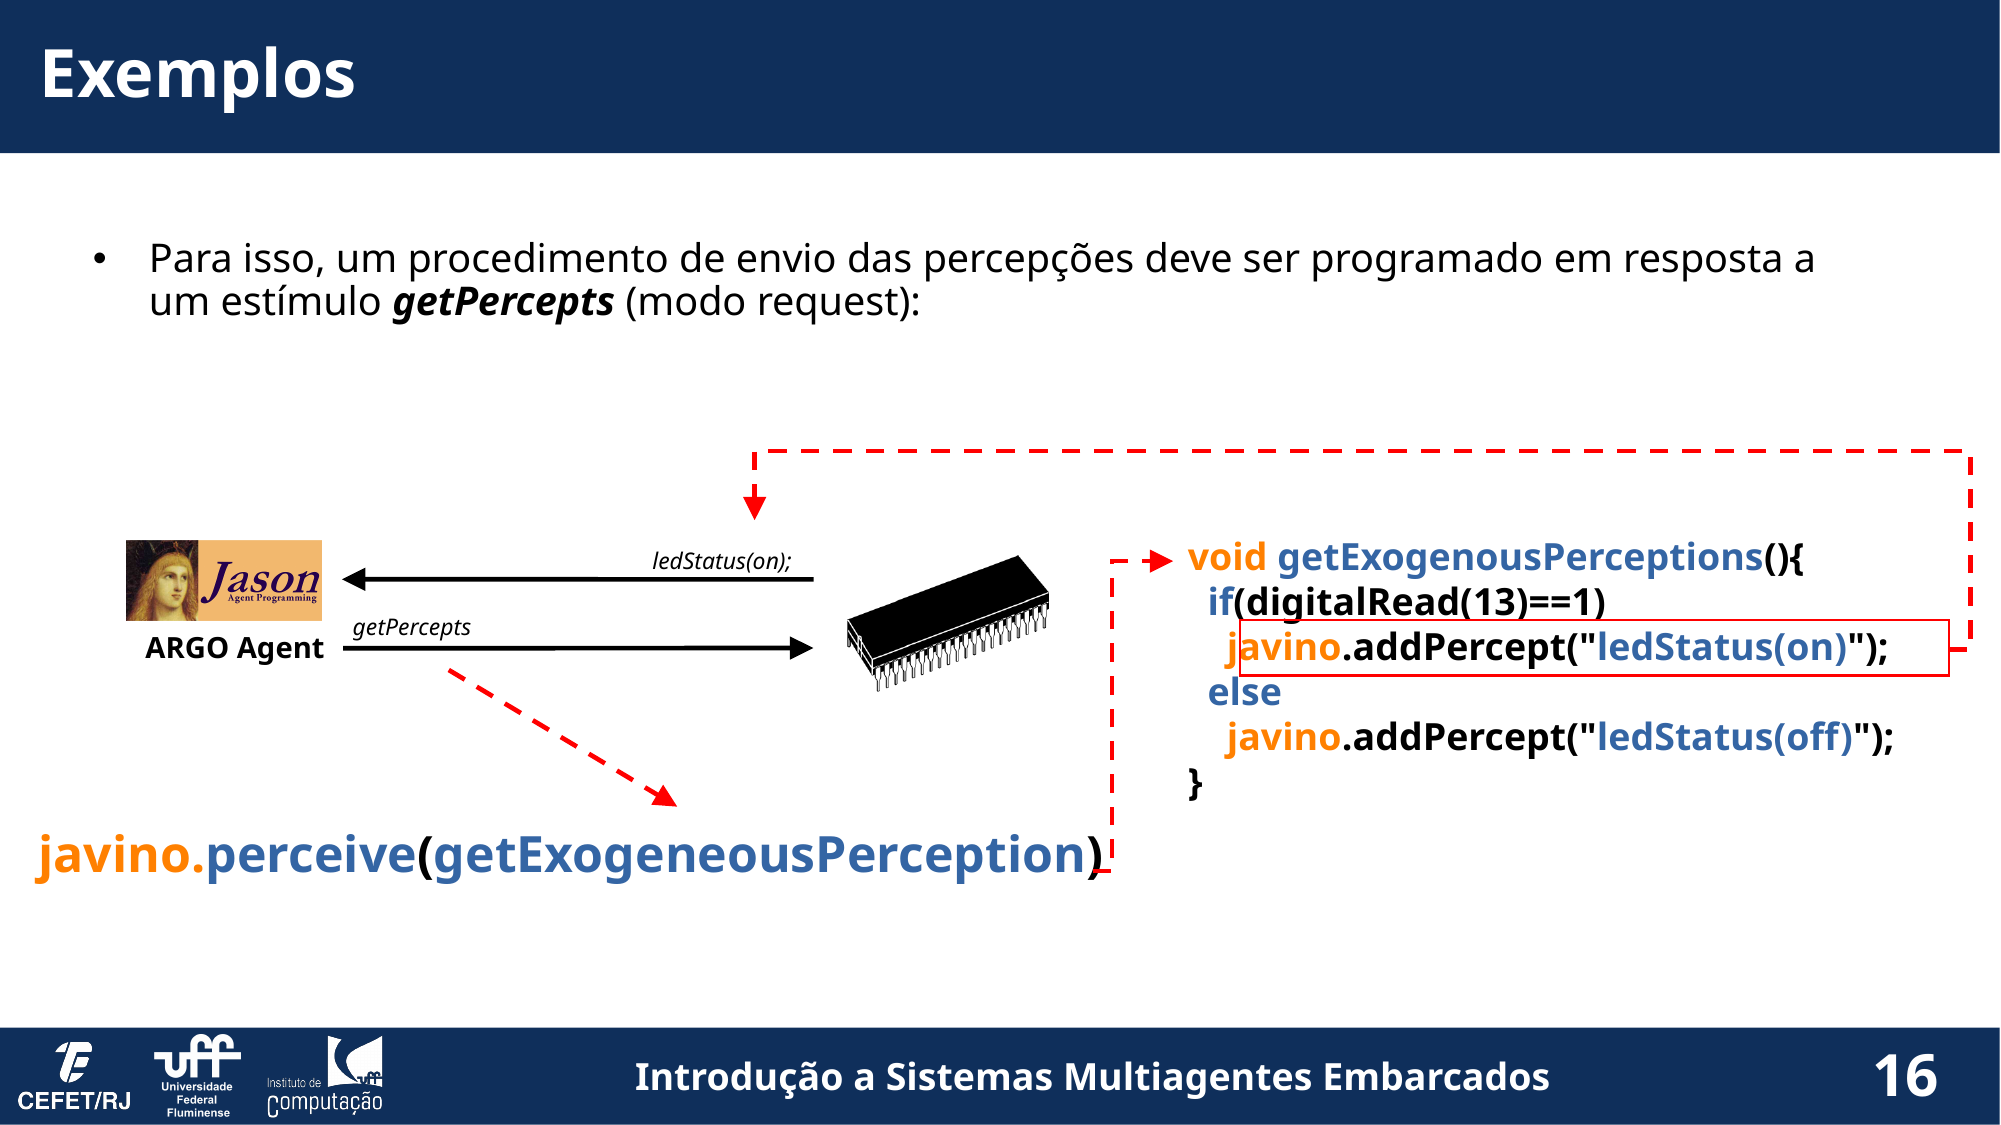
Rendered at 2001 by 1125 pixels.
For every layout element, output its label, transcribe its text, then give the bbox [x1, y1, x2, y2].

picture [126, 540, 322, 621]
text_box javino.perceive(getExogeneousPerception) [23, 814, 1140, 898]
text_box void getExogenousPerceptions(){ if(digitalRead(13)==1) javino.addPercept("ledStatus(on)"); else javino.addPercept("ledStatus(off)"); } [1173, 525, 2000, 792]
text_box Exemplos [25, 23, 2000, 119]
picture [847, 555, 1049, 692]
text_box ledStatus(on); [537, 538, 907, 582]
text_box ARGO Agent [110, 622, 361, 672]
text_box Para isso, um procedimento de envio das percepções deve ser programado em resposta a um estímulo getPercepts (modo request): [77, 231, 1833, 1006]
picture [18, 1021, 130, 1125]
text_box getPercepts [328, 605, 496, 648]
picture [153, 1033, 242, 1122]
picture [265, 1033, 384, 1118]
